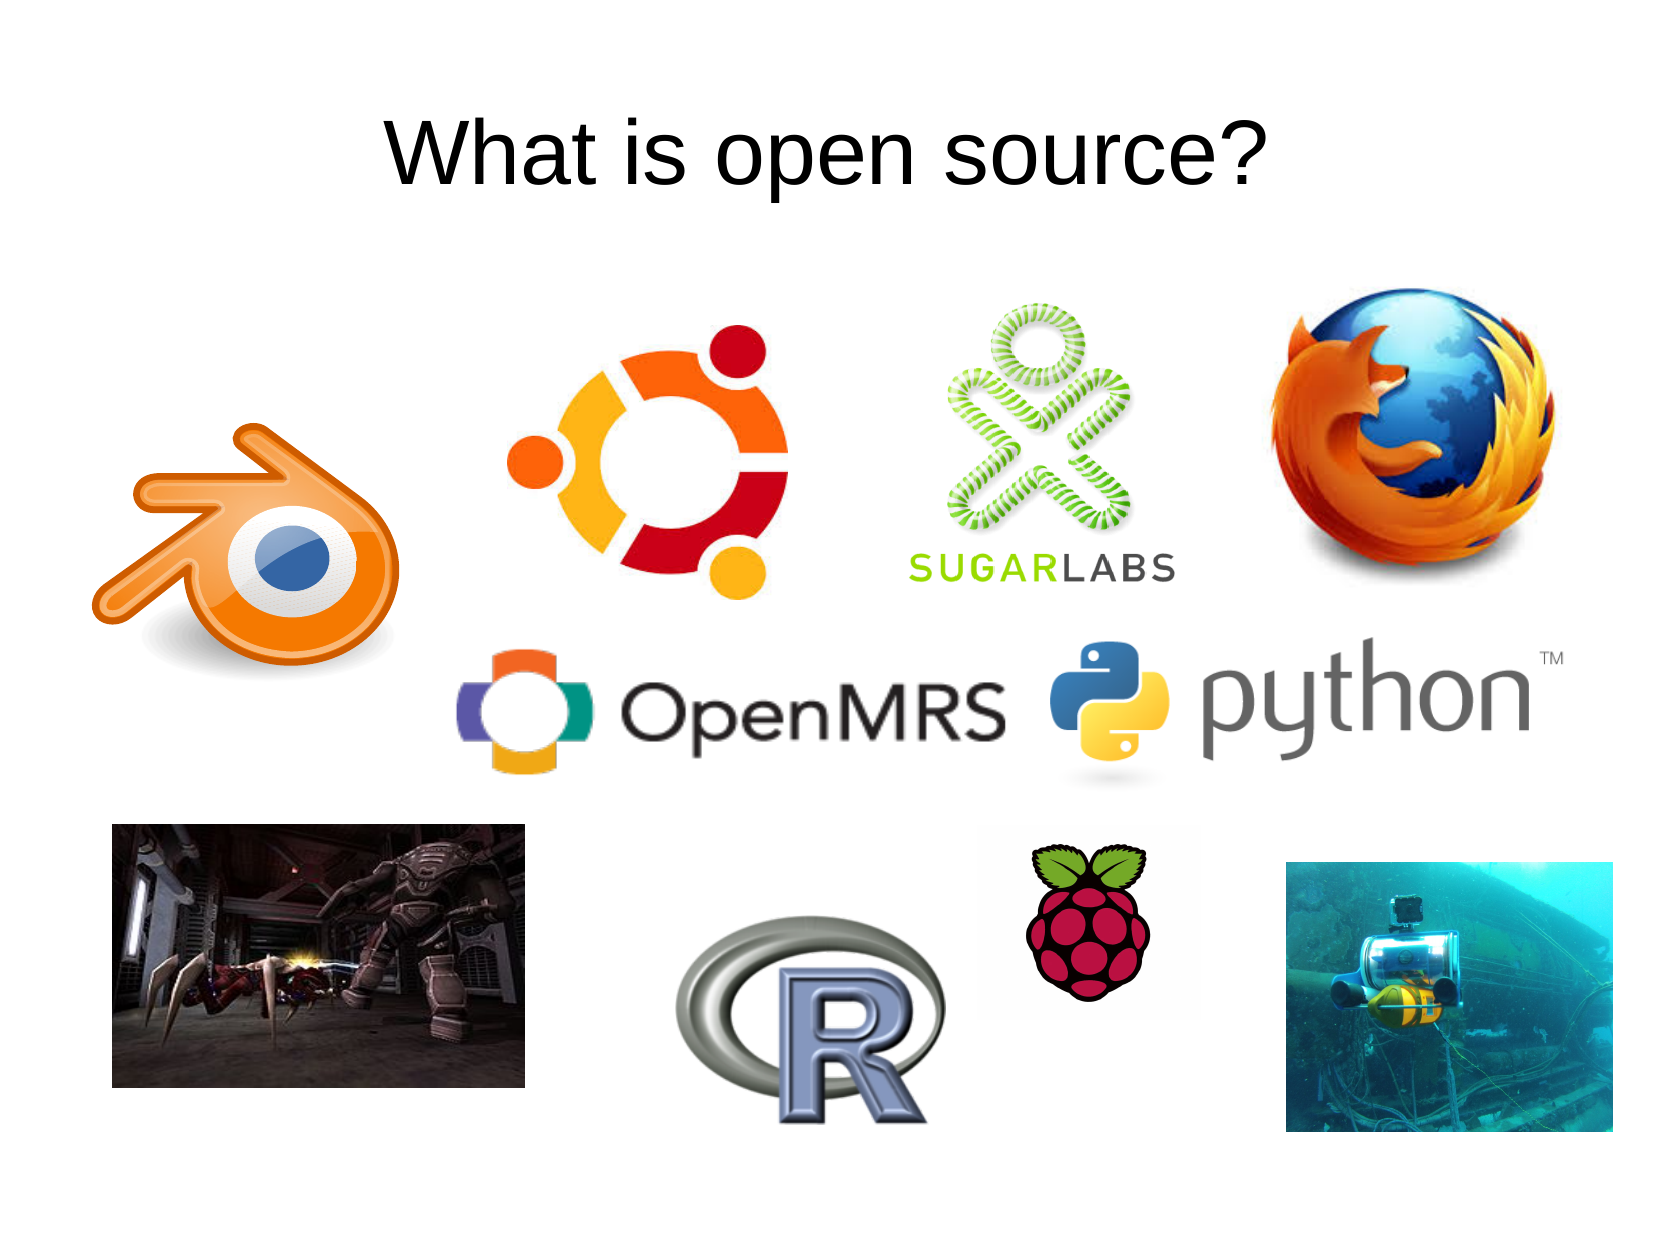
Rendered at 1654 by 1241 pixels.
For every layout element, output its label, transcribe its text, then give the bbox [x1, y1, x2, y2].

picture [900, 299, 1185, 585]
title What is open source? [82, 49, 1571, 257]
picture [1286, 862, 1613, 1132]
picture [75, 391, 408, 713]
picture [112, 824, 525, 1088]
picture [507, 325, 788, 601]
picture [450, 262, 1613, 1020]
picture [675, 915, 946, 1126]
